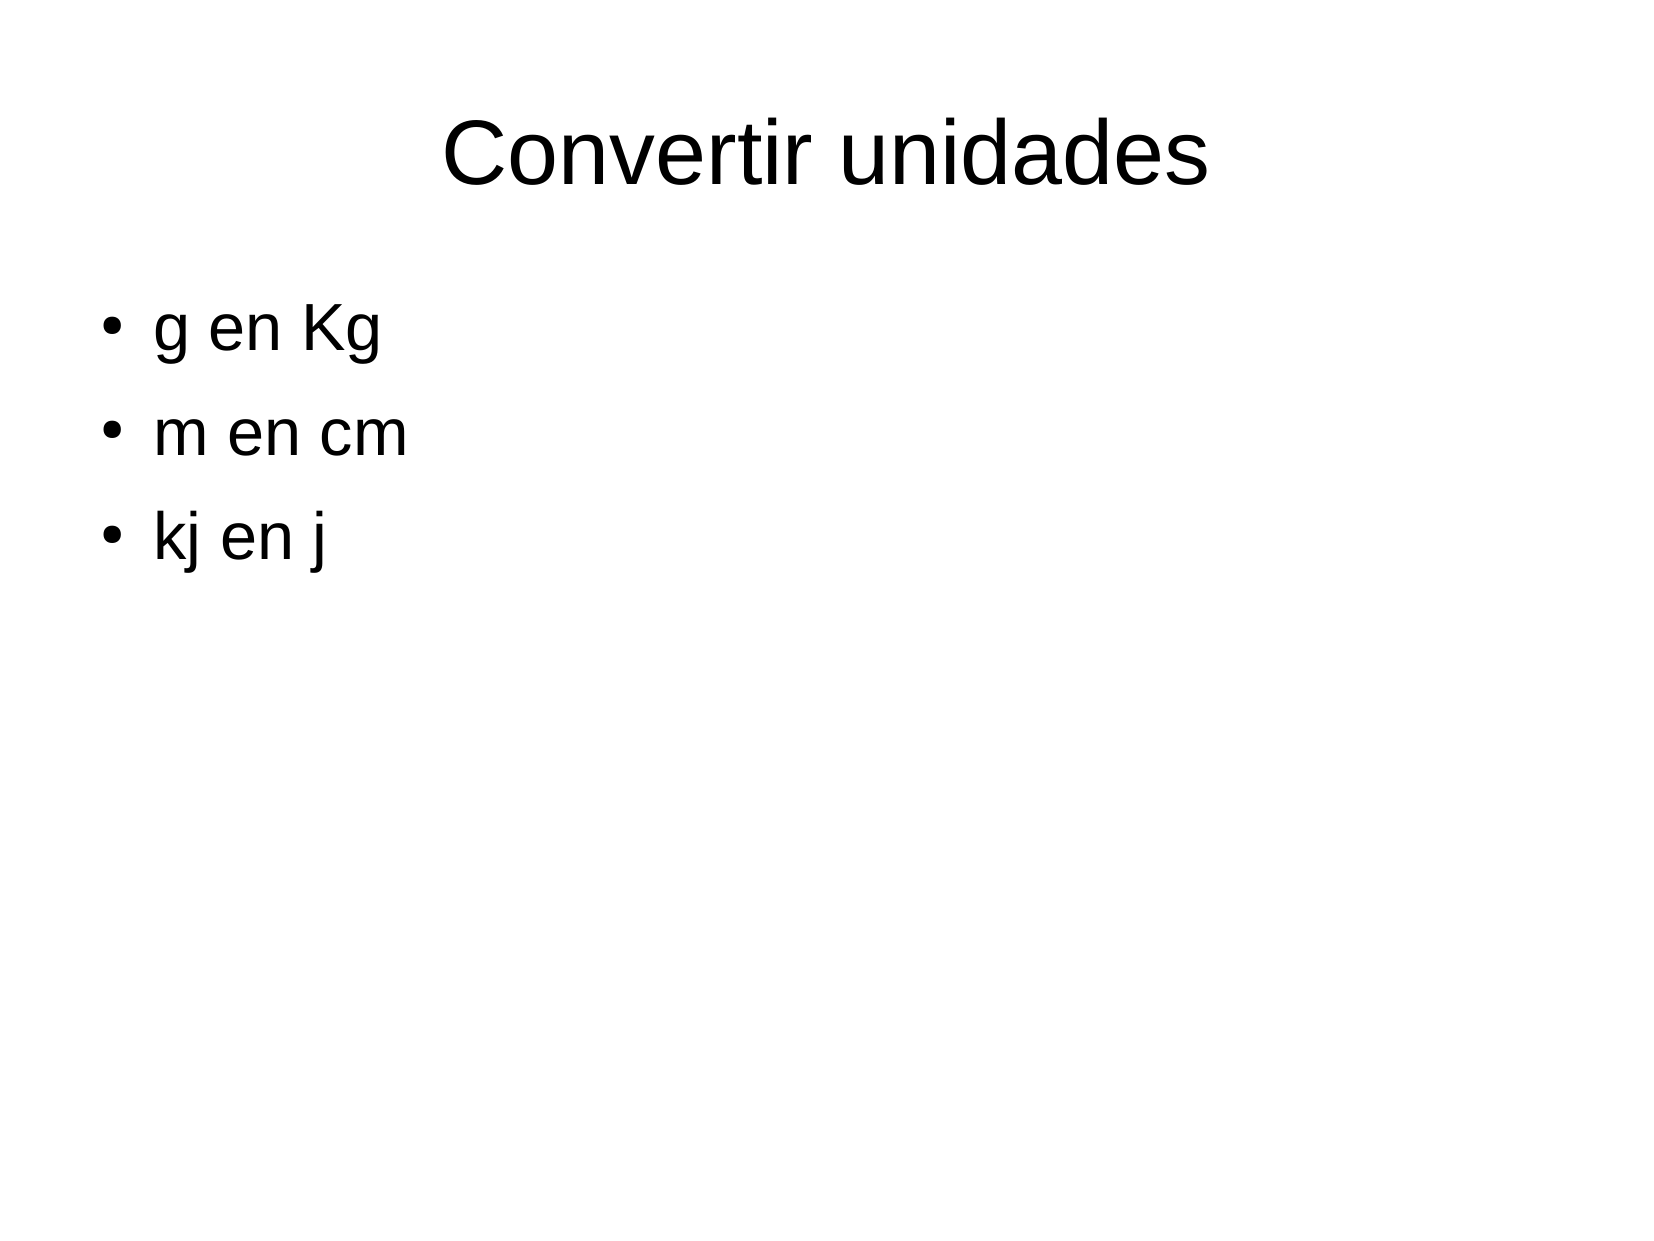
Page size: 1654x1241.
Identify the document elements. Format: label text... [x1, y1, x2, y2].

list g en Kg m en cm kj en j [82, 290, 1571, 1010]
title Convertir unidades [82, 49, 1571, 257]
